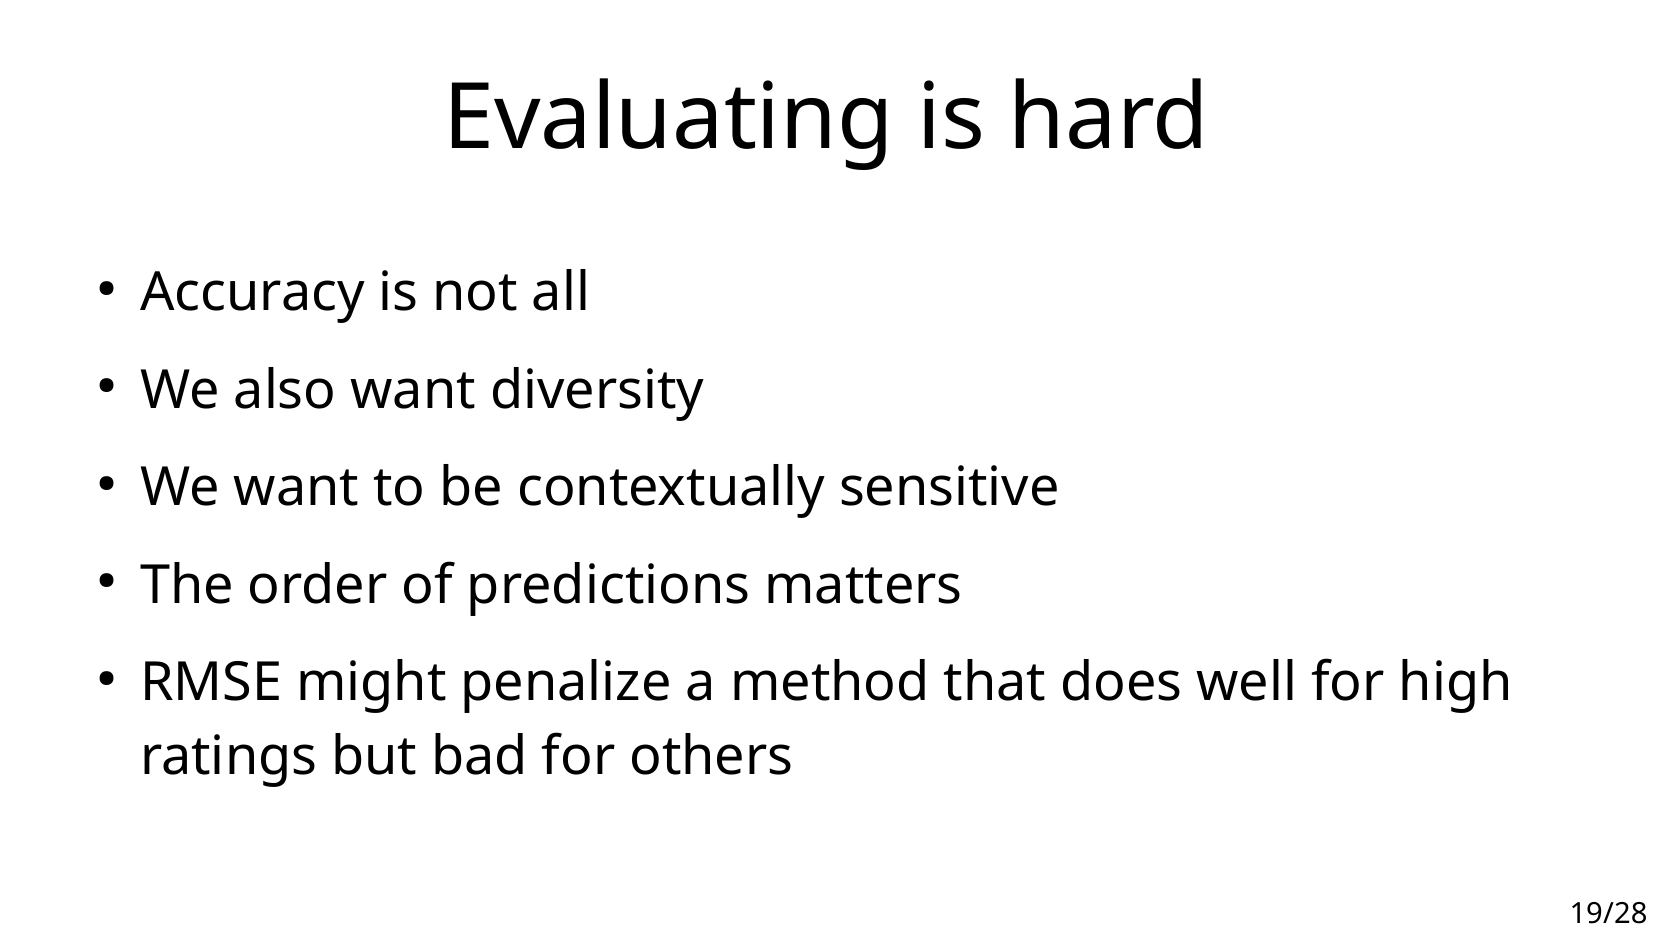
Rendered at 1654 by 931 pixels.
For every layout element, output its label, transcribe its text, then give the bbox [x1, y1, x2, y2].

title Evaluating is hard [82, 1, 1571, 226]
list Accuracy is not all We also want diversity We want to be contextually sensitive The order of predictions matters RMSE might penalize a method that does well for high ratings but bad for others [82, 253, 1571, 793]
